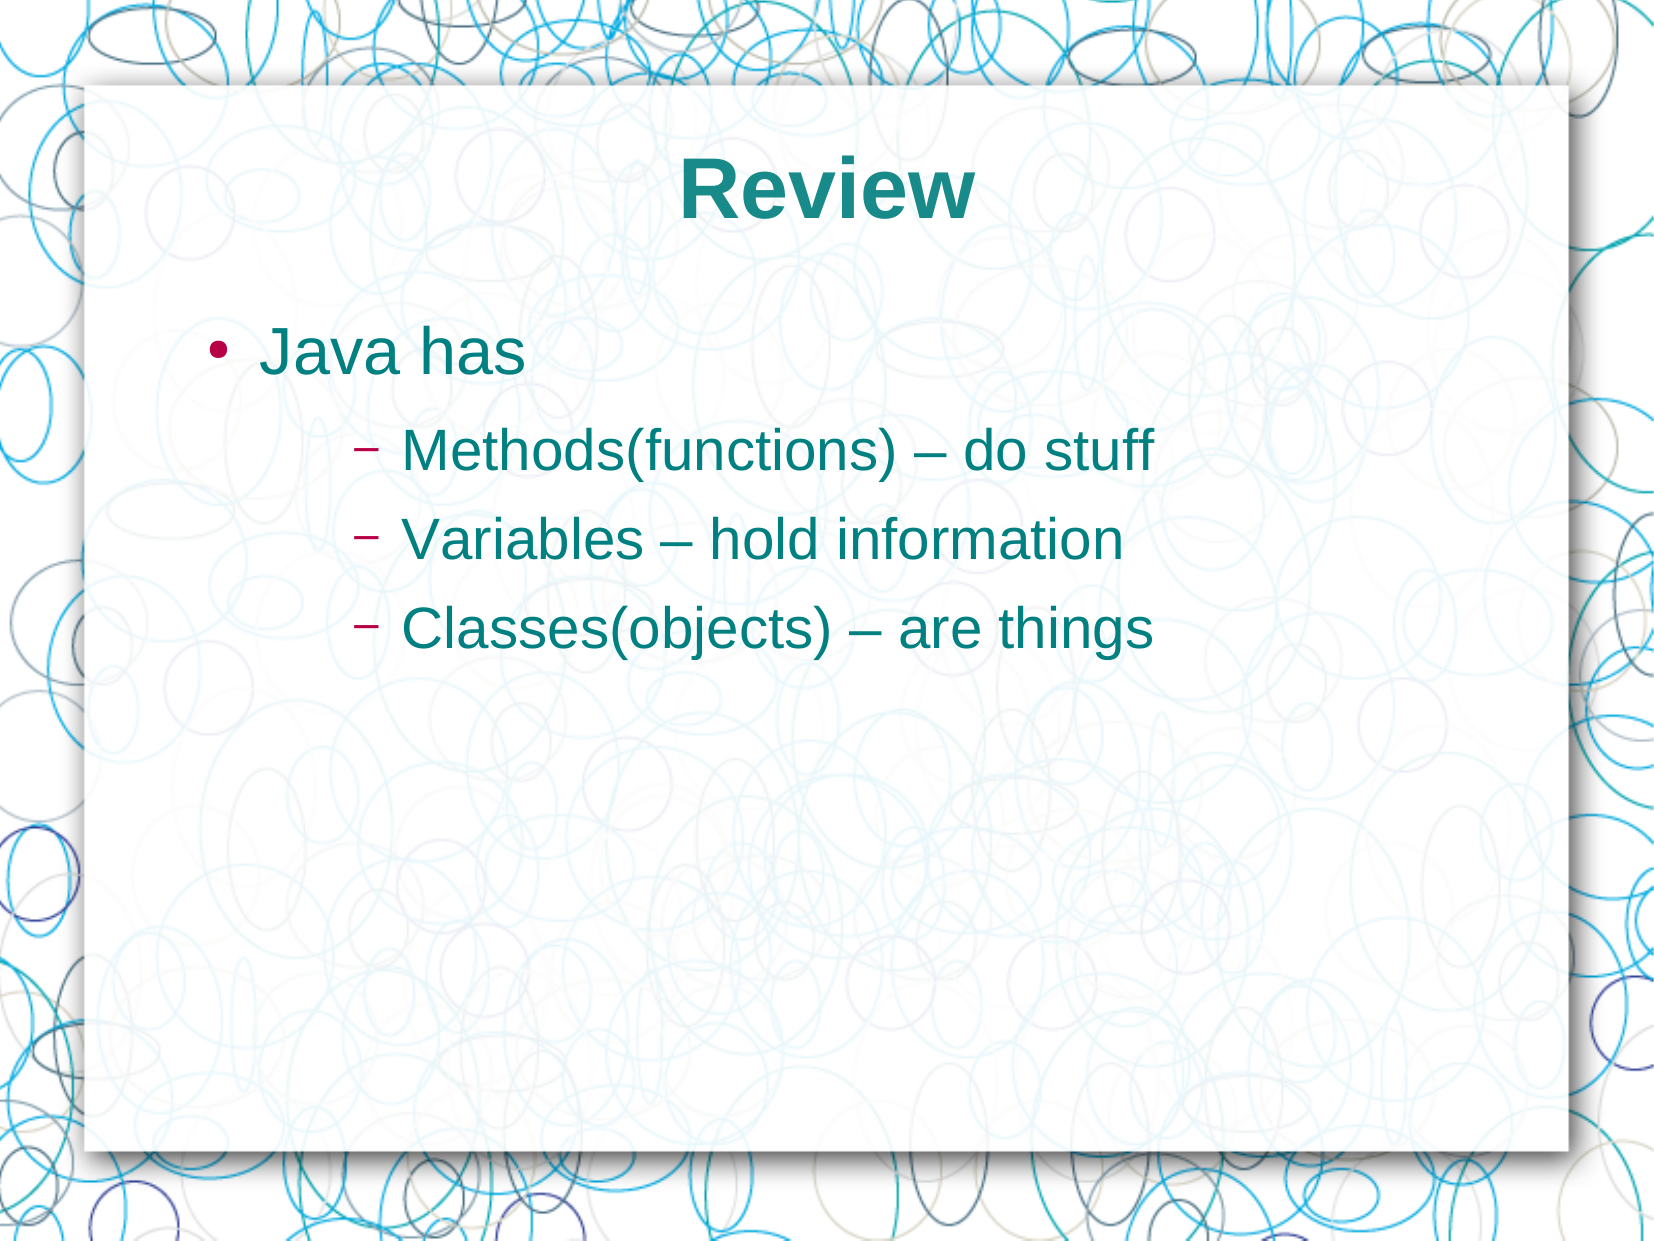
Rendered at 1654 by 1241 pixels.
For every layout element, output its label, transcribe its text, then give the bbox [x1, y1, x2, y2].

picture [0, 0, 1654, 1241]
title Review [82, 84, 1571, 292]
list Java has Methods(functions) – do stuff Variables – hold information Classes(objects) – are things [118, 313, 1536, 1019]
